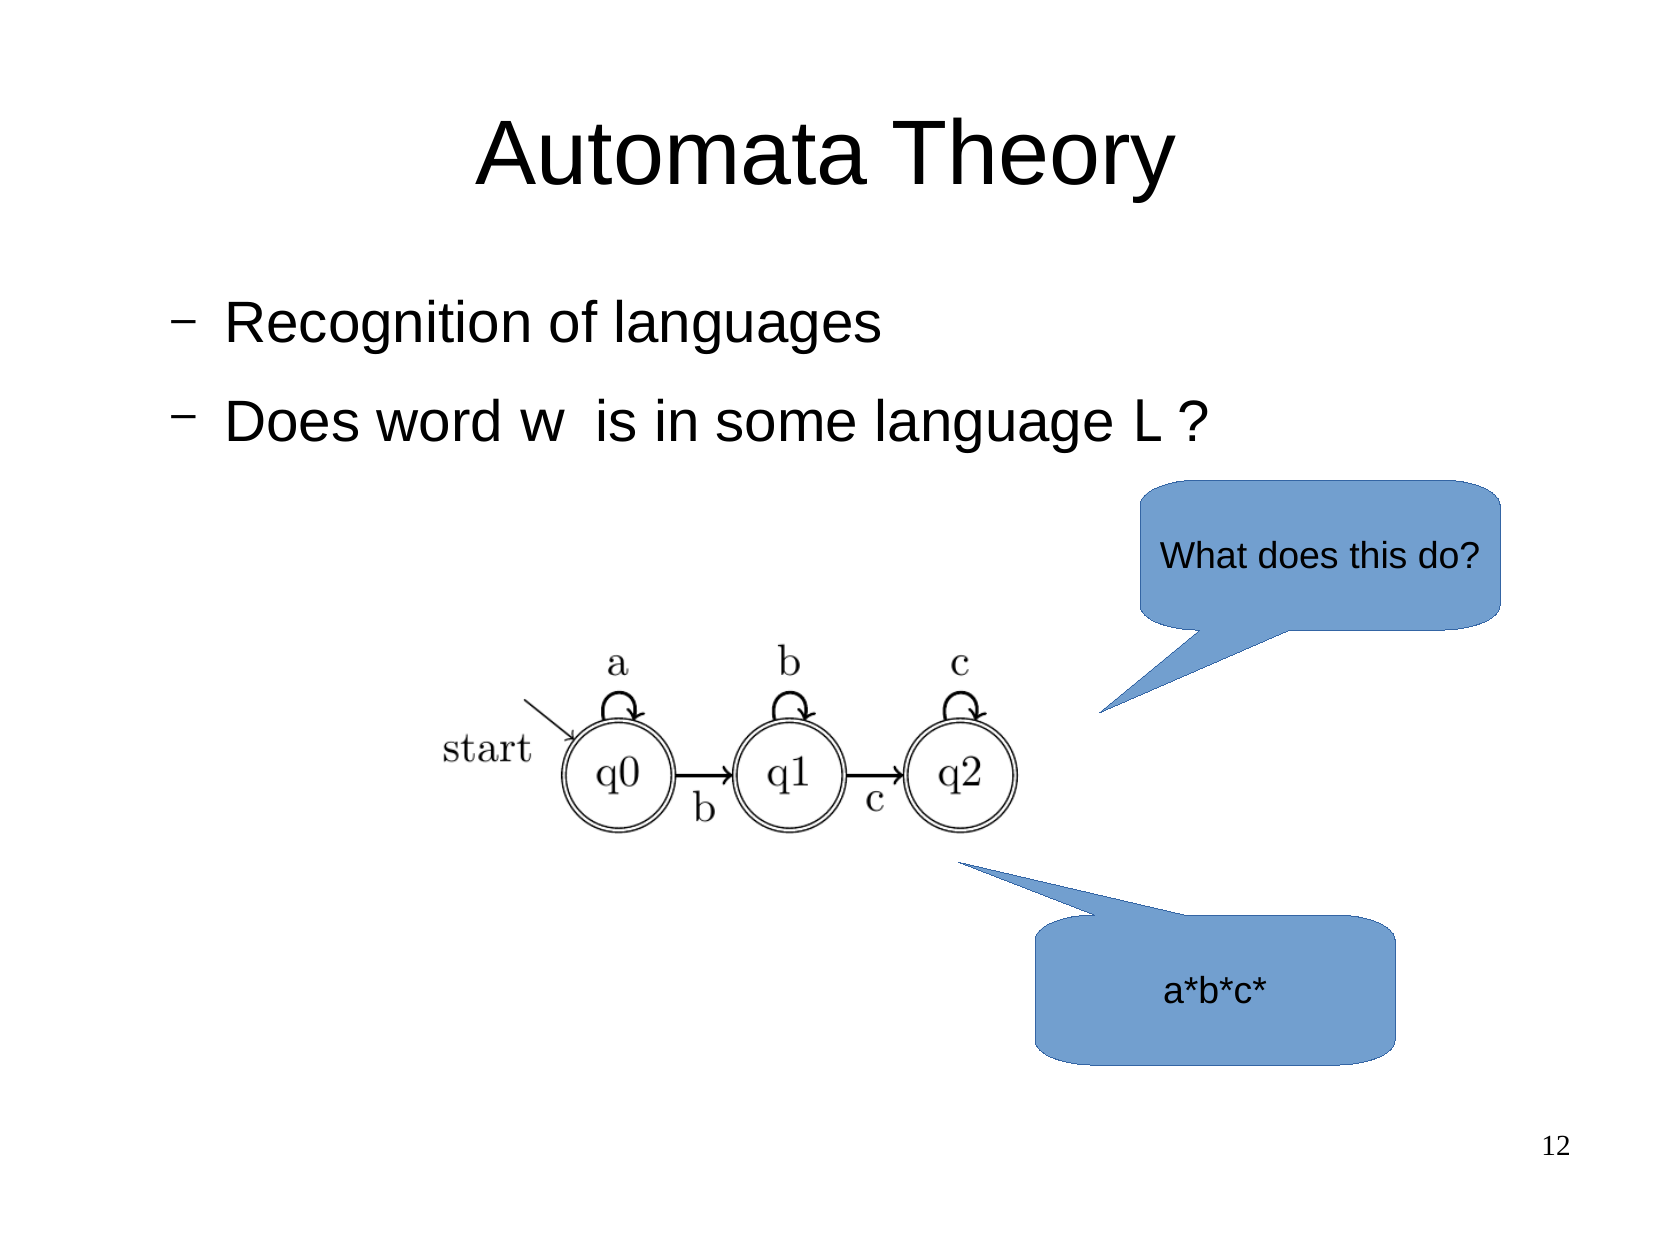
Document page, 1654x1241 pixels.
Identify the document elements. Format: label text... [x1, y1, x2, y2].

text_box a*b*c* [958, 862, 1396, 1066]
list Recognition of languages Does word w is in some language L ? [82, 290, 1571, 1010]
title Automata Theory [82, 49, 1571, 257]
text_box What does this do? [1099, 480, 1501, 713]
picture [375, 599, 1080, 896]
